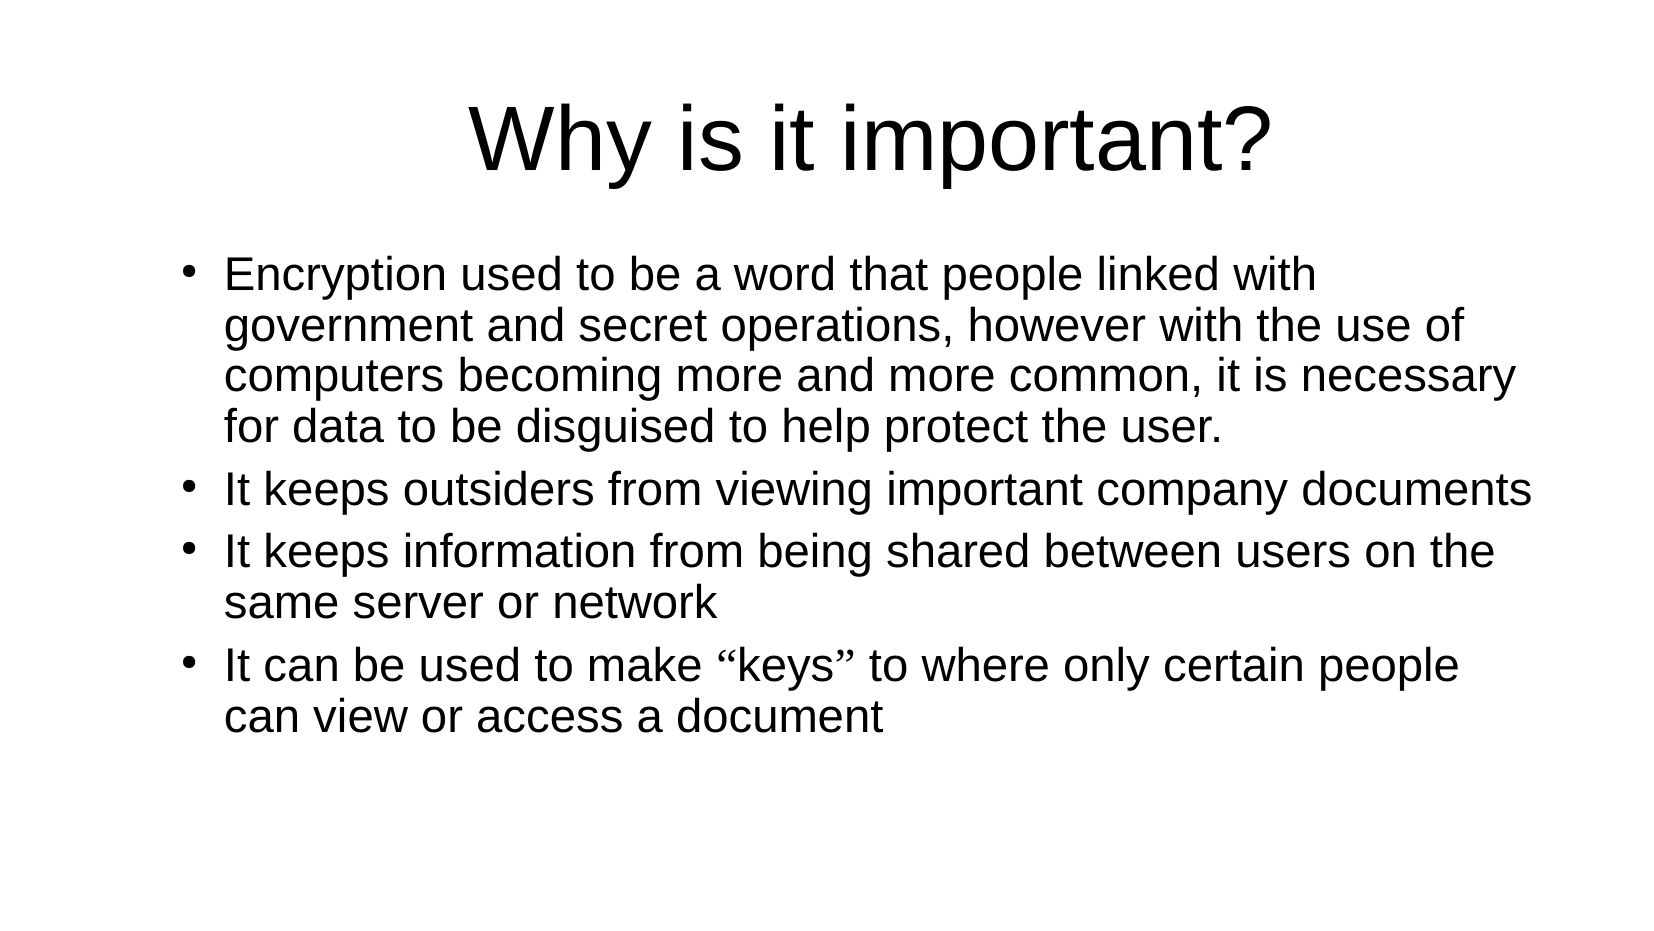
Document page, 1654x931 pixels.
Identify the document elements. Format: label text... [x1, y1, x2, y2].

list Encryption used to be a word that people linked with government and secret operations, however with the use of computers becoming more and more common, it is necessary for data to be disguised to help protect the user. It keeps outsiders from viewing important company documents It keeps information from being shared between users on the same server or network It can be used to make “keys” to where only certain people can view or access a document [151, 242, 1558, 801]
title Why is it important? [169, 41, 1575, 197]
